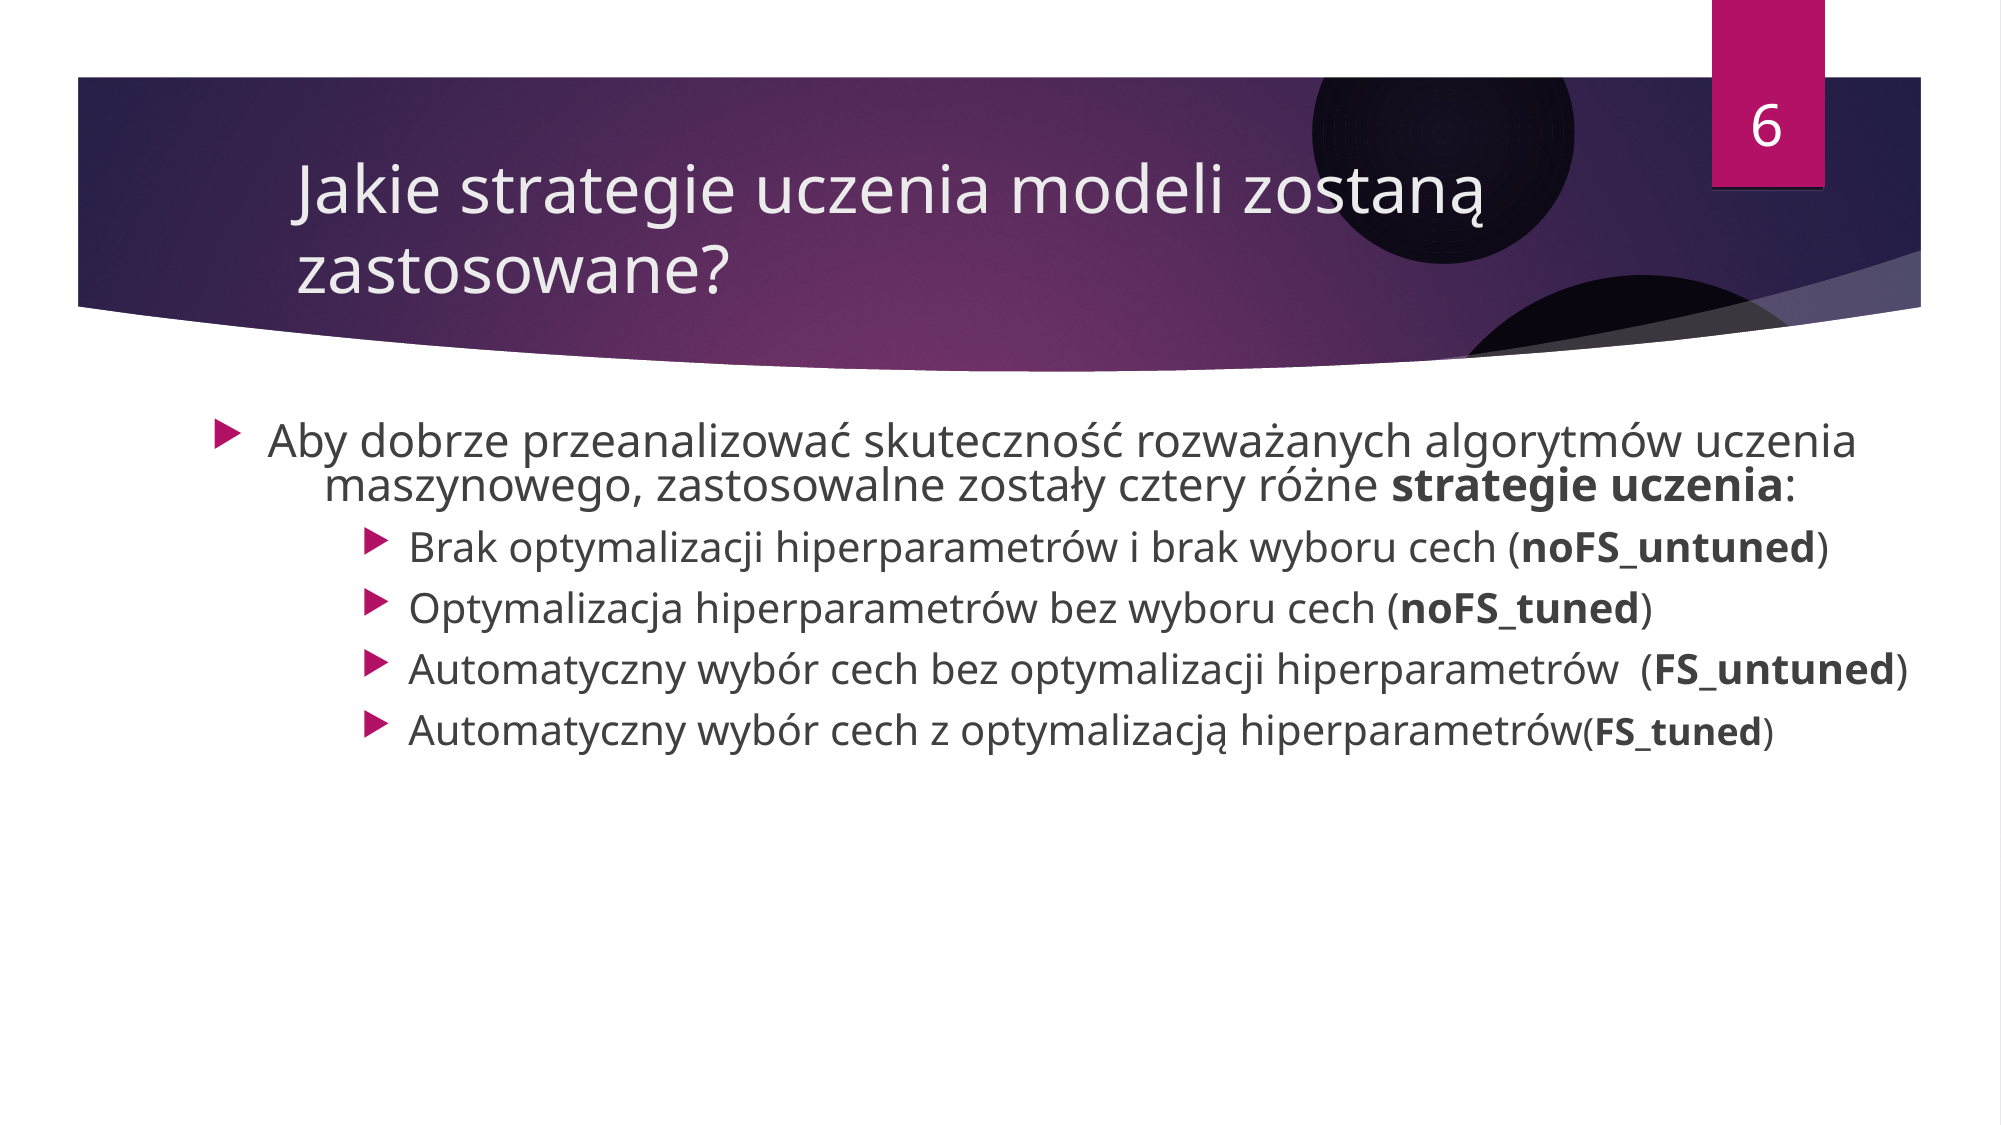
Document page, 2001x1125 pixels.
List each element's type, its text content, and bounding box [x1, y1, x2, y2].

text_box [1698, 48, 1836, 175]
list Aby dobrze przeanalizować skuteczność rozważanych algorytmów uczenia maszynowego, zastosowalne zostały cztery różne strategie uczenia: Brak optymalizacji hiperparametrów i brak wyboru cech (noFS_untuned) Optymalizacja hiperparametrów bez wyboru cech (noFS_tuned) Automatyczny wybór cech bez optymalizacji hiperparametrów (FS_untuned) Automatyczny wybór cech z optymalizacją hiperparametrów(FS_tuned) [196, 414, 1938, 844]
title Jakie strategie uczenia modeli zostaną zastosowane? [281, 139, 1719, 305]
